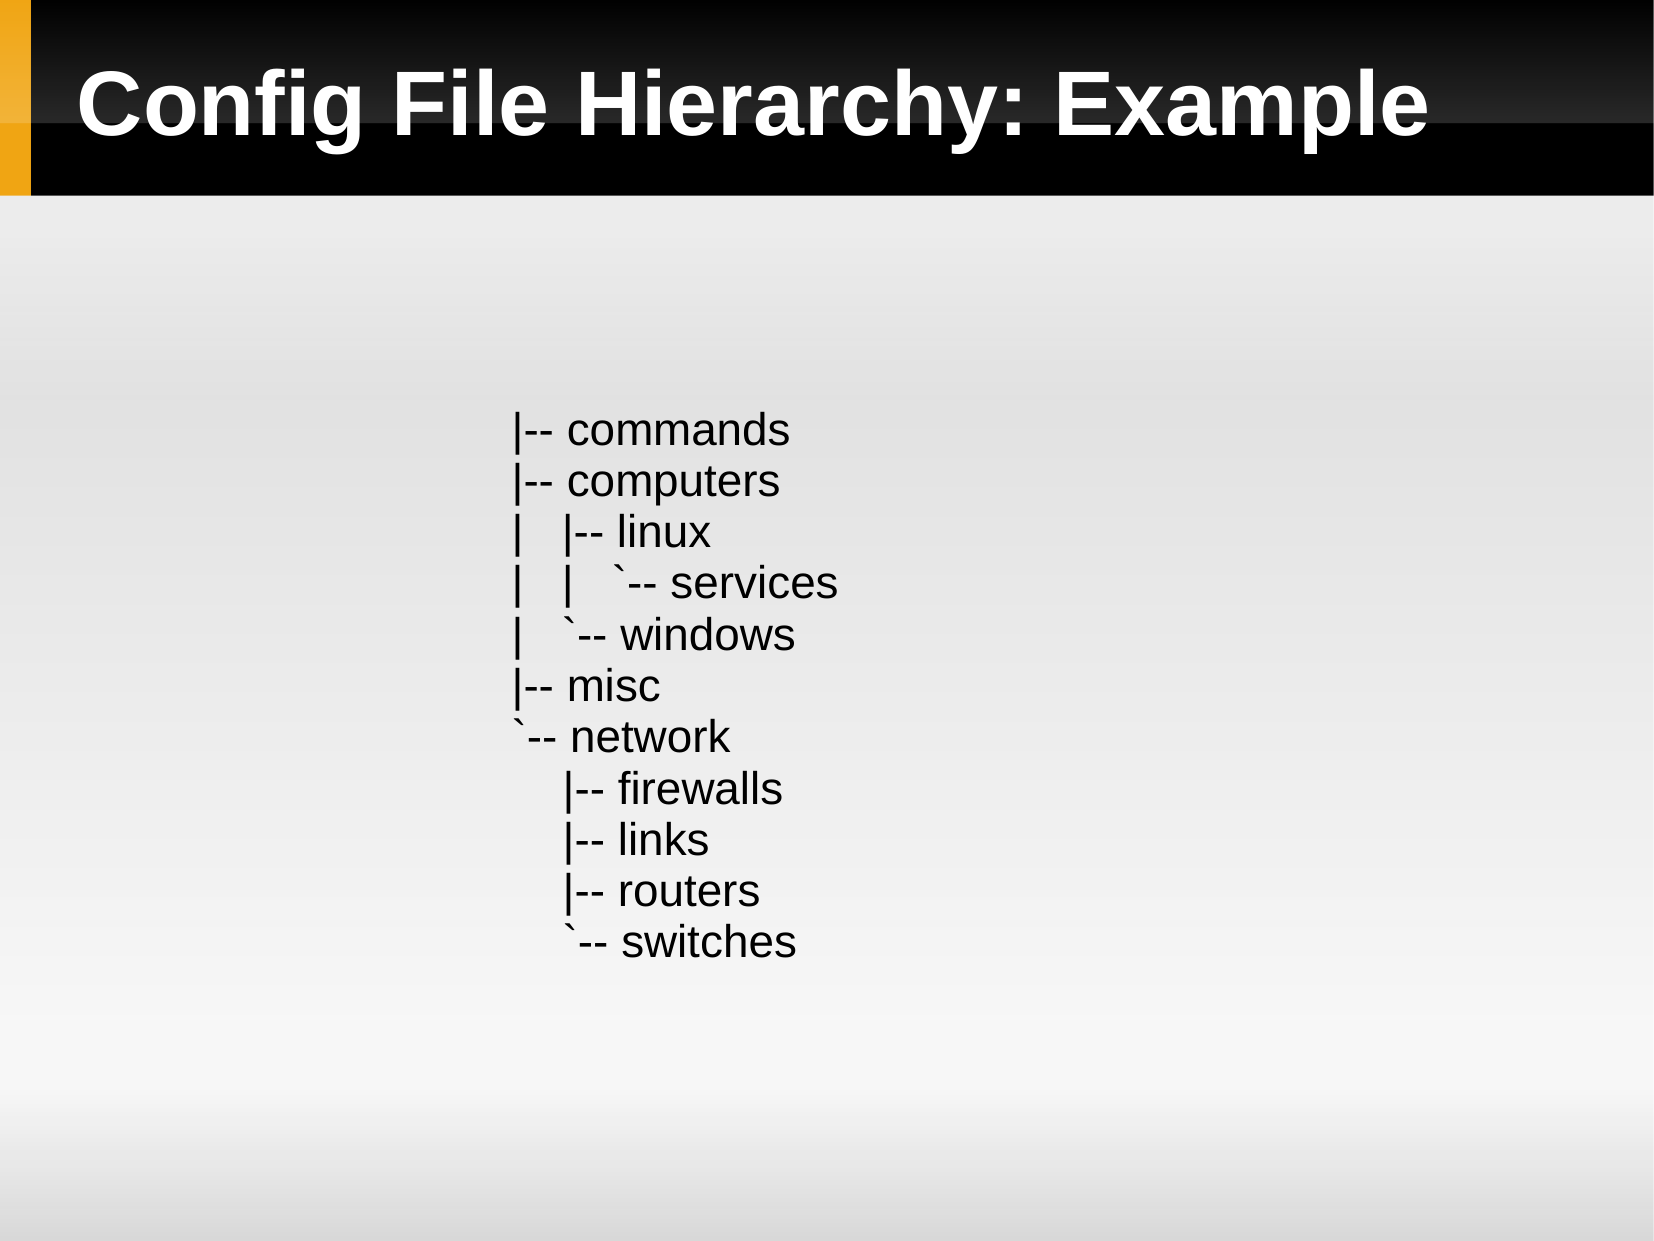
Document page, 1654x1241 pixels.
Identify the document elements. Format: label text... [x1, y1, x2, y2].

picture [0, 0, 1654, 1241]
subtitle |-- commands |-- computers | |-- linux | | `-- services | `-- windows |-- misc `-- network |-- firewalls |-- links |-- routers `-- switches [307, 283, 1388, 1088]
title Config File Hierarchy: Example [76, 0, 1565, 208]
